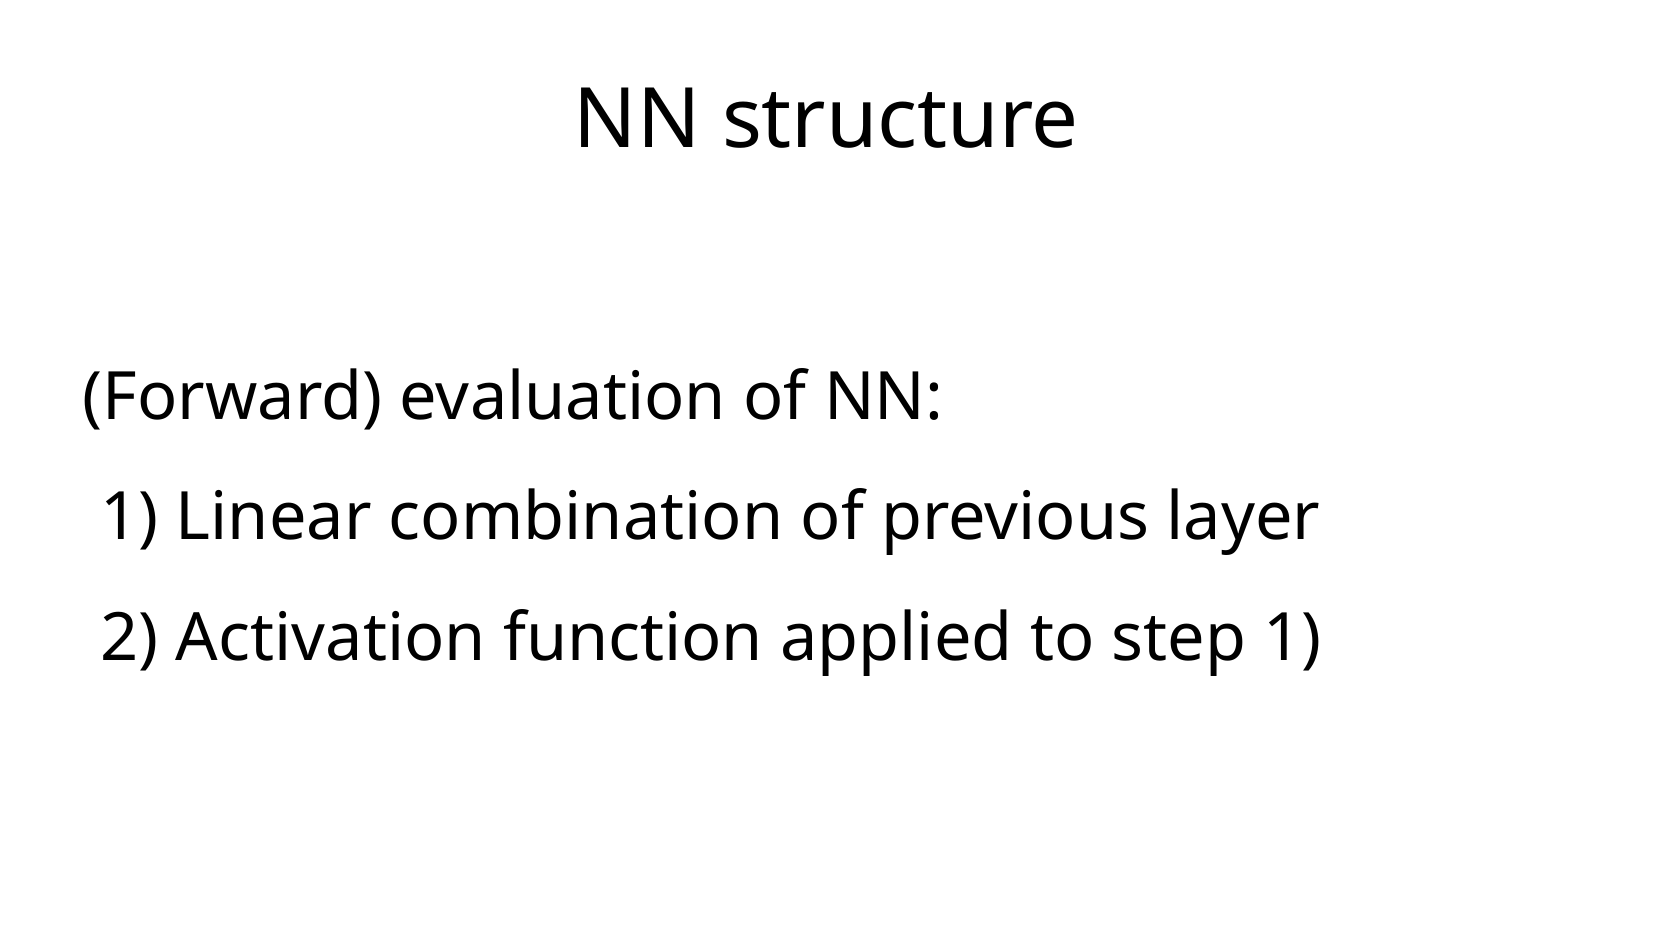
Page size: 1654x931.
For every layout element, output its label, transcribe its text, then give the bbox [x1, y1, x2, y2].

list (Forward) evaluation of NN: Linear combination of previous layer Activation function applied to step 1) [82, 217, 1571, 811]
title NN structure [82, 37, 1571, 193]
